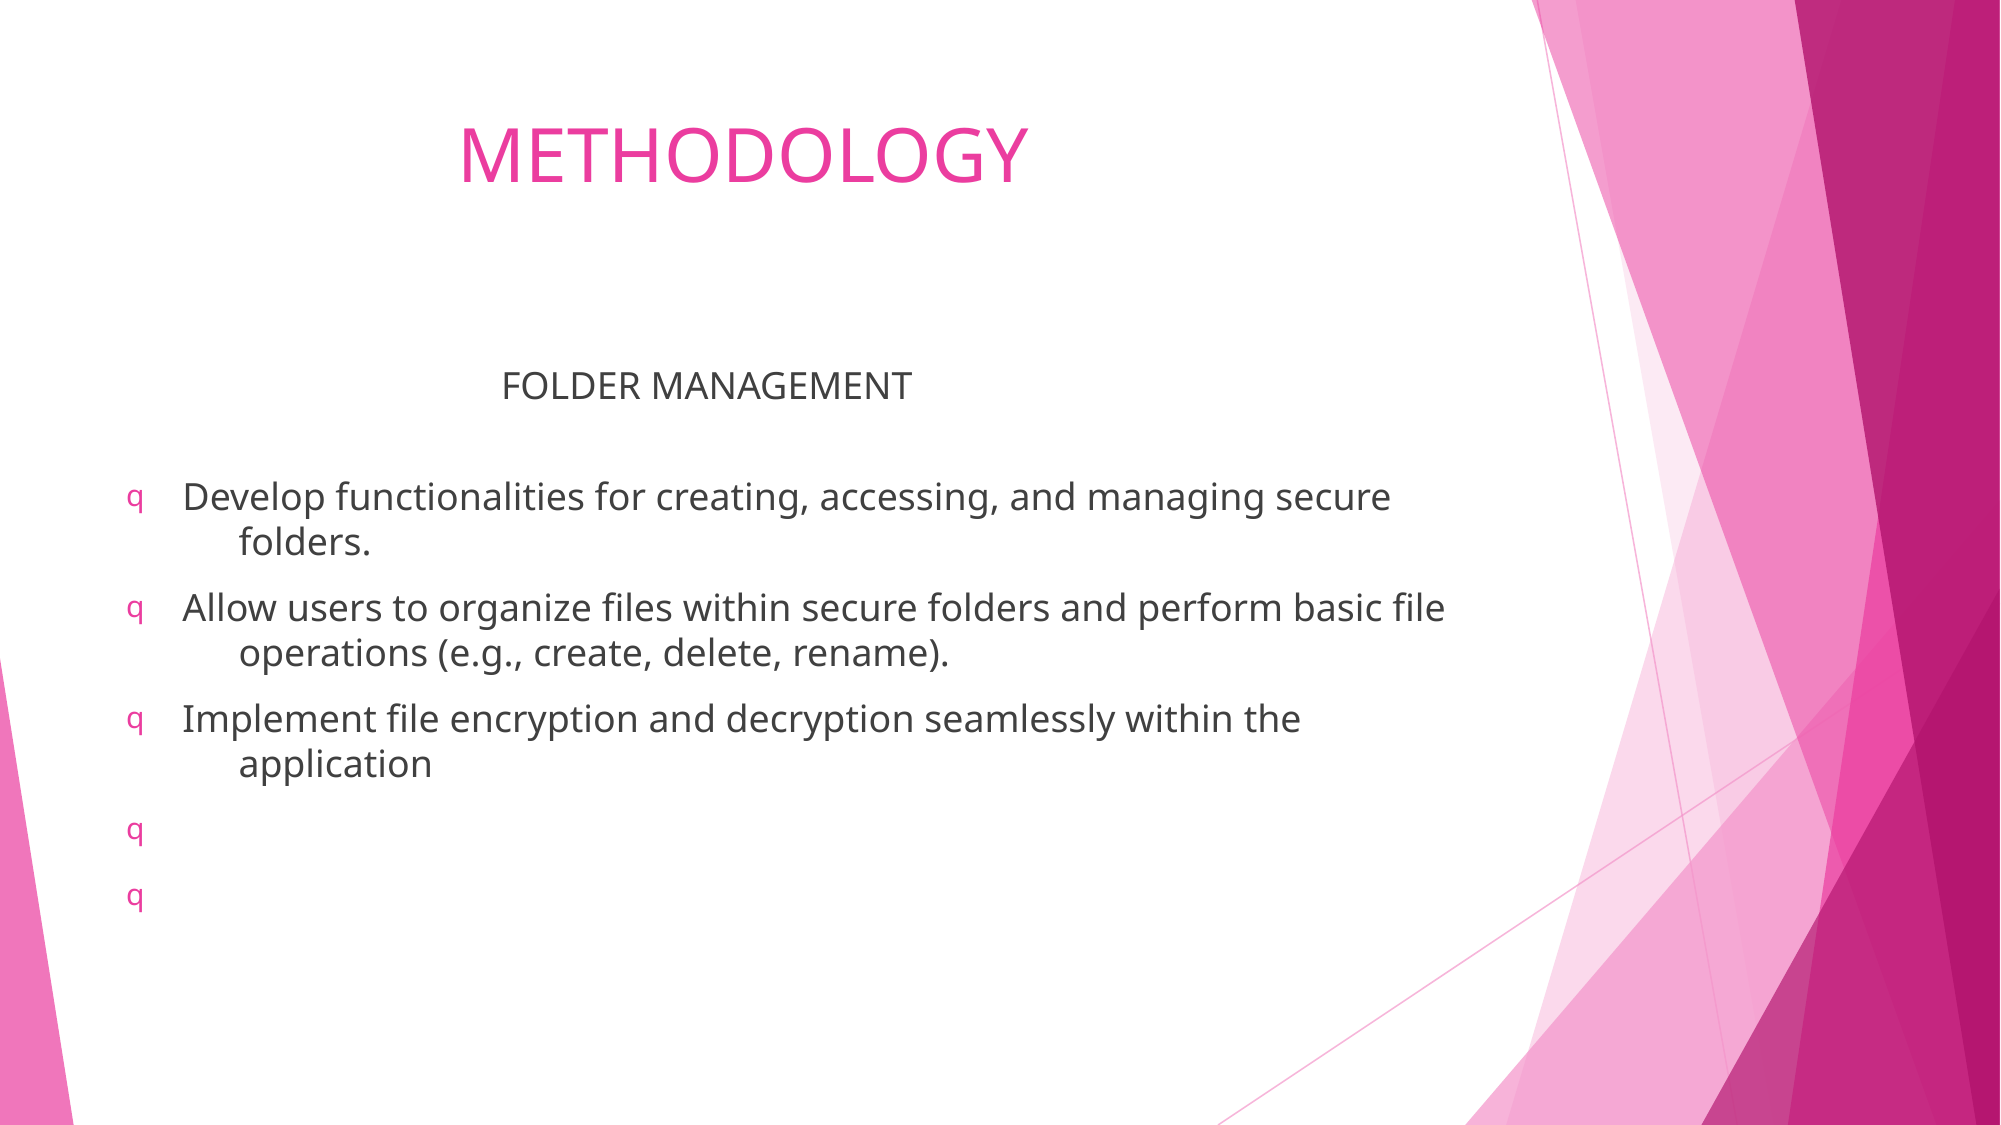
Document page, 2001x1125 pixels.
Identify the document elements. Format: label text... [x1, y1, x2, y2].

title METHODOLOGY [111, 99, 1522, 317]
list FOLDER MANAGEMENT Develop functionalities for creating, accessing, and managing secure folders. Allow users to organize files within secure folders and perform basic file operations (e.g., create, delete, rename). Implement file encryption and decryption seamlessly within the application [111, 354, 1522, 992]
